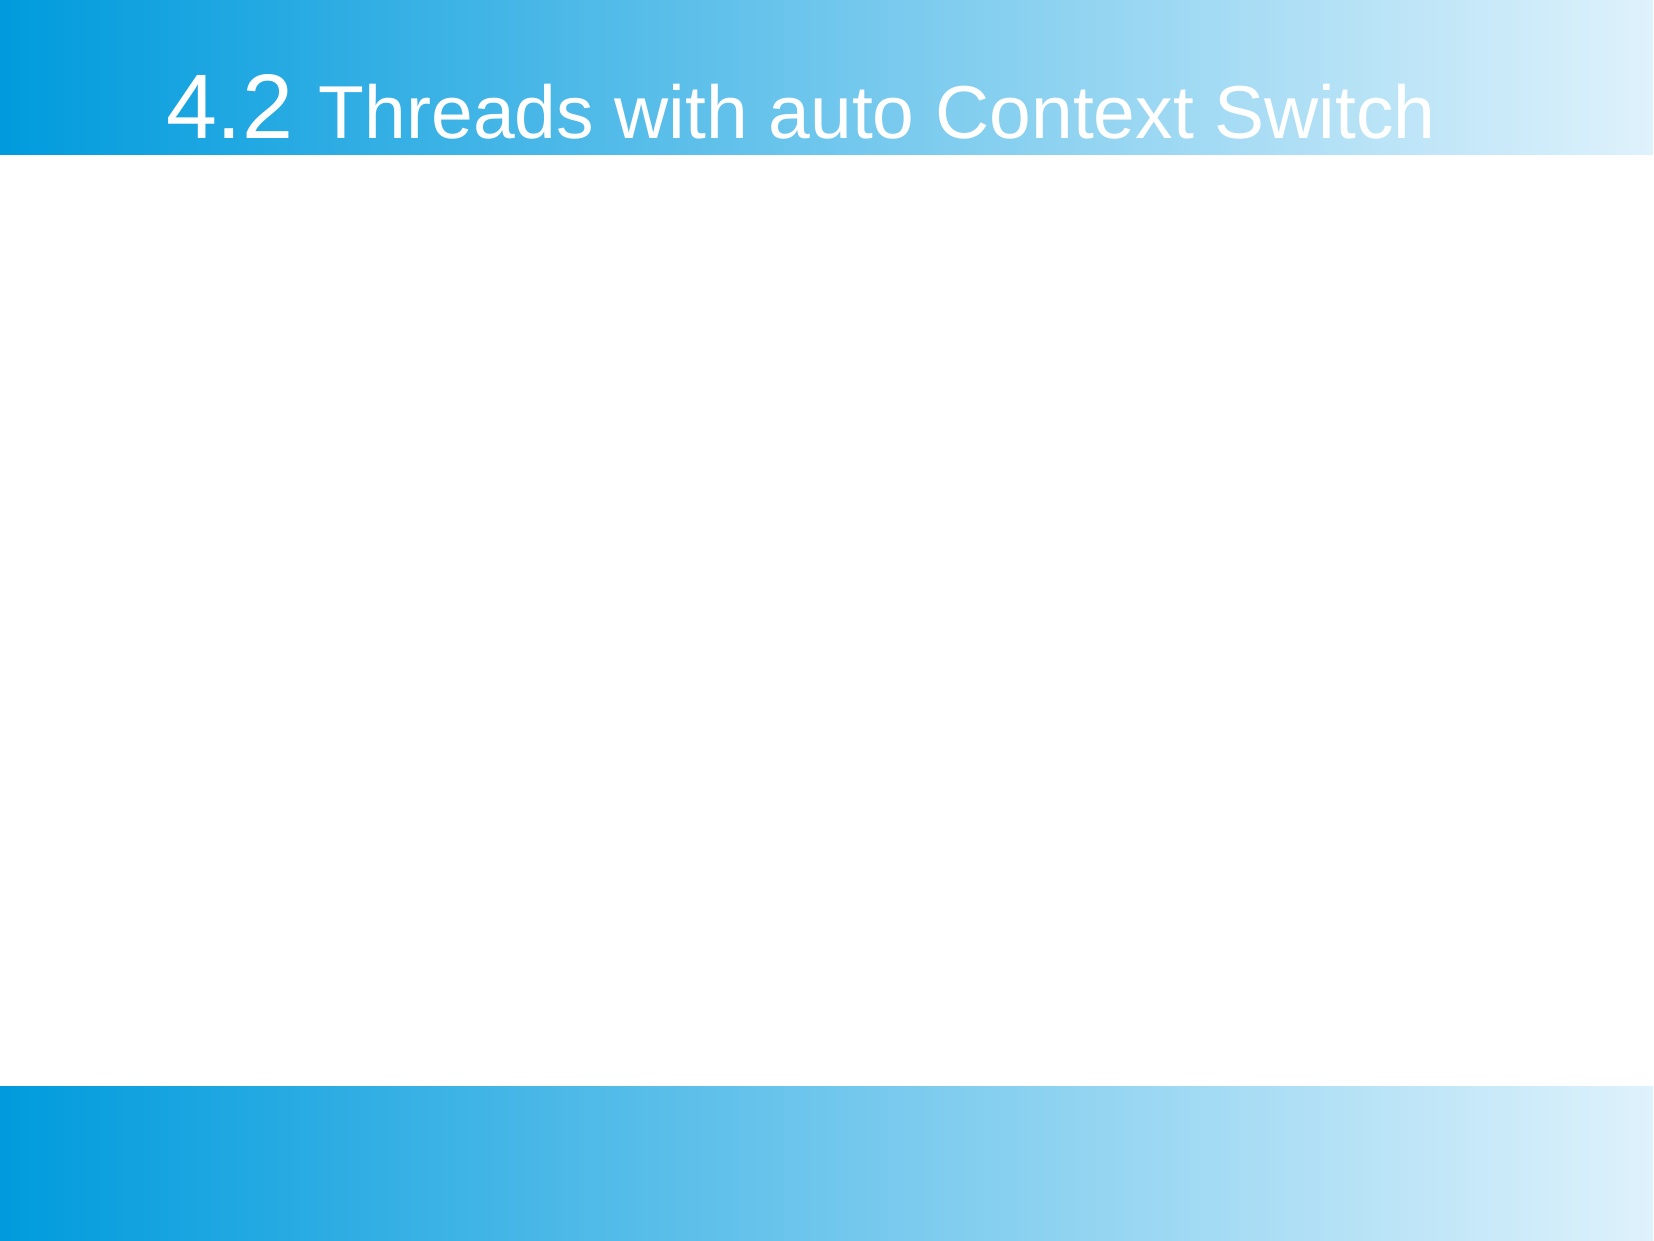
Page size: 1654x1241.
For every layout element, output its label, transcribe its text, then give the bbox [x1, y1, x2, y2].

text_box 4.2 Threads with auto Context Switch [82, 49, 1571, 154]
